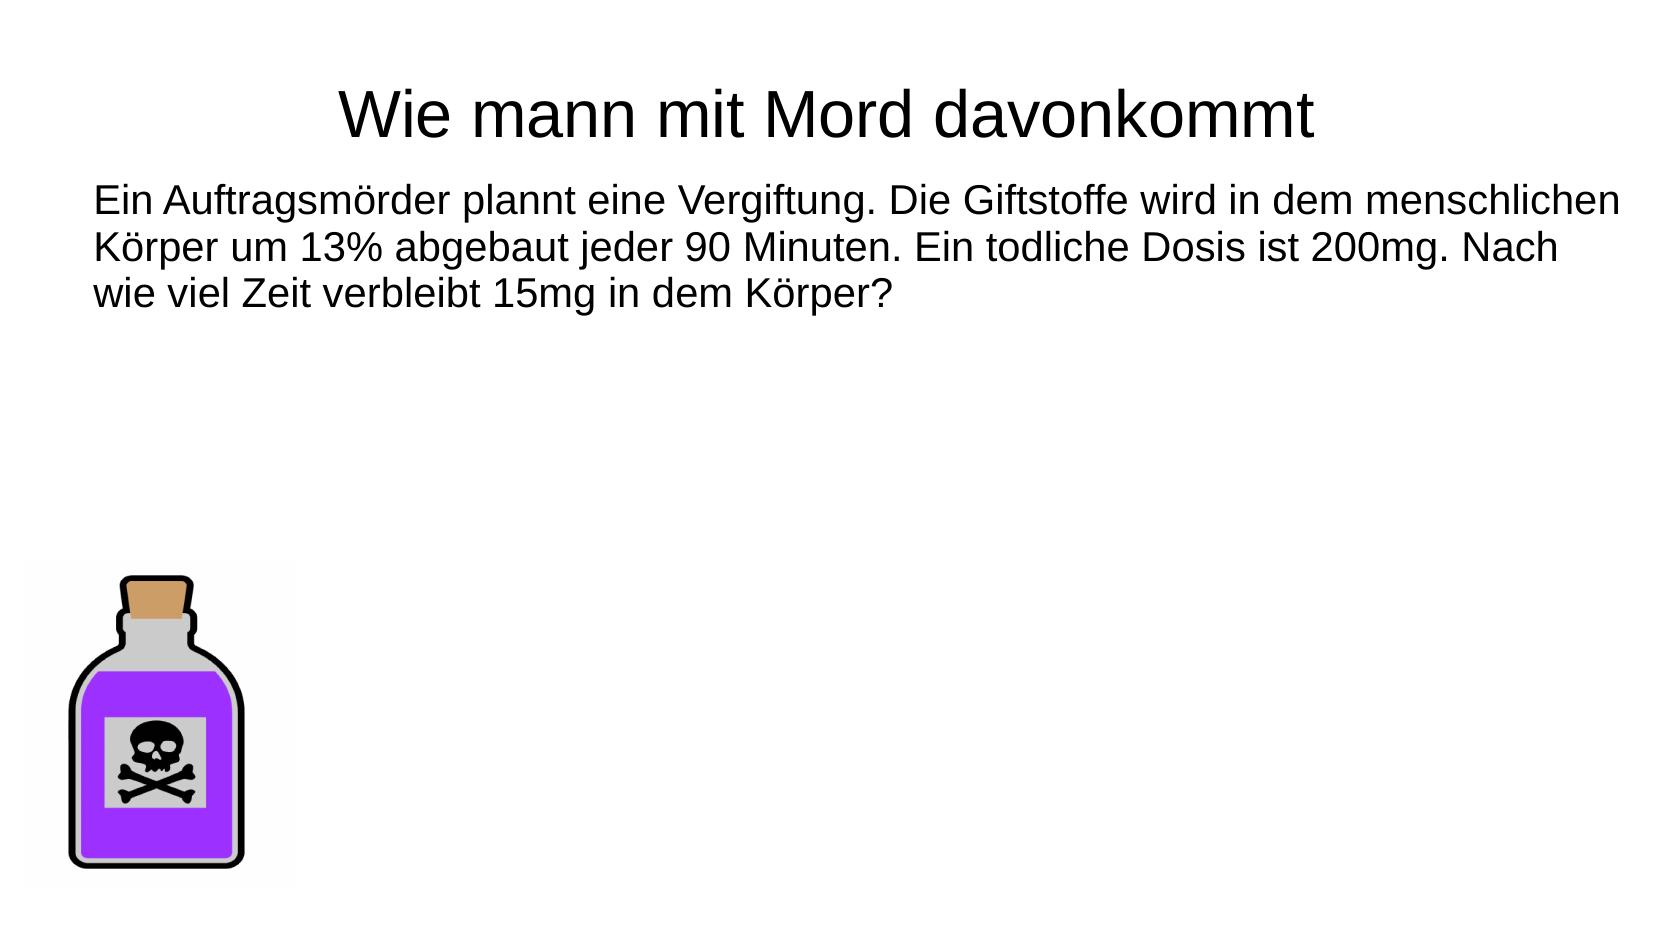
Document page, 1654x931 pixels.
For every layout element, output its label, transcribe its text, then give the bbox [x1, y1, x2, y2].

list Ein Auftragsmörder plannt eine Vergiftung. Die Giftstoffe wird in dem menschlichen Körper um 13% abgebaut jeder 90 Minuten. Ein todliche Dosis ist 200mg. Nach wie viel Zeit verbleibt 15mg in dem Körper? [22, 177, 1632, 717]
picture [22, 562, 296, 890]
title Wie mann mit Mord davonkommt [82, 37, 1571, 177]
